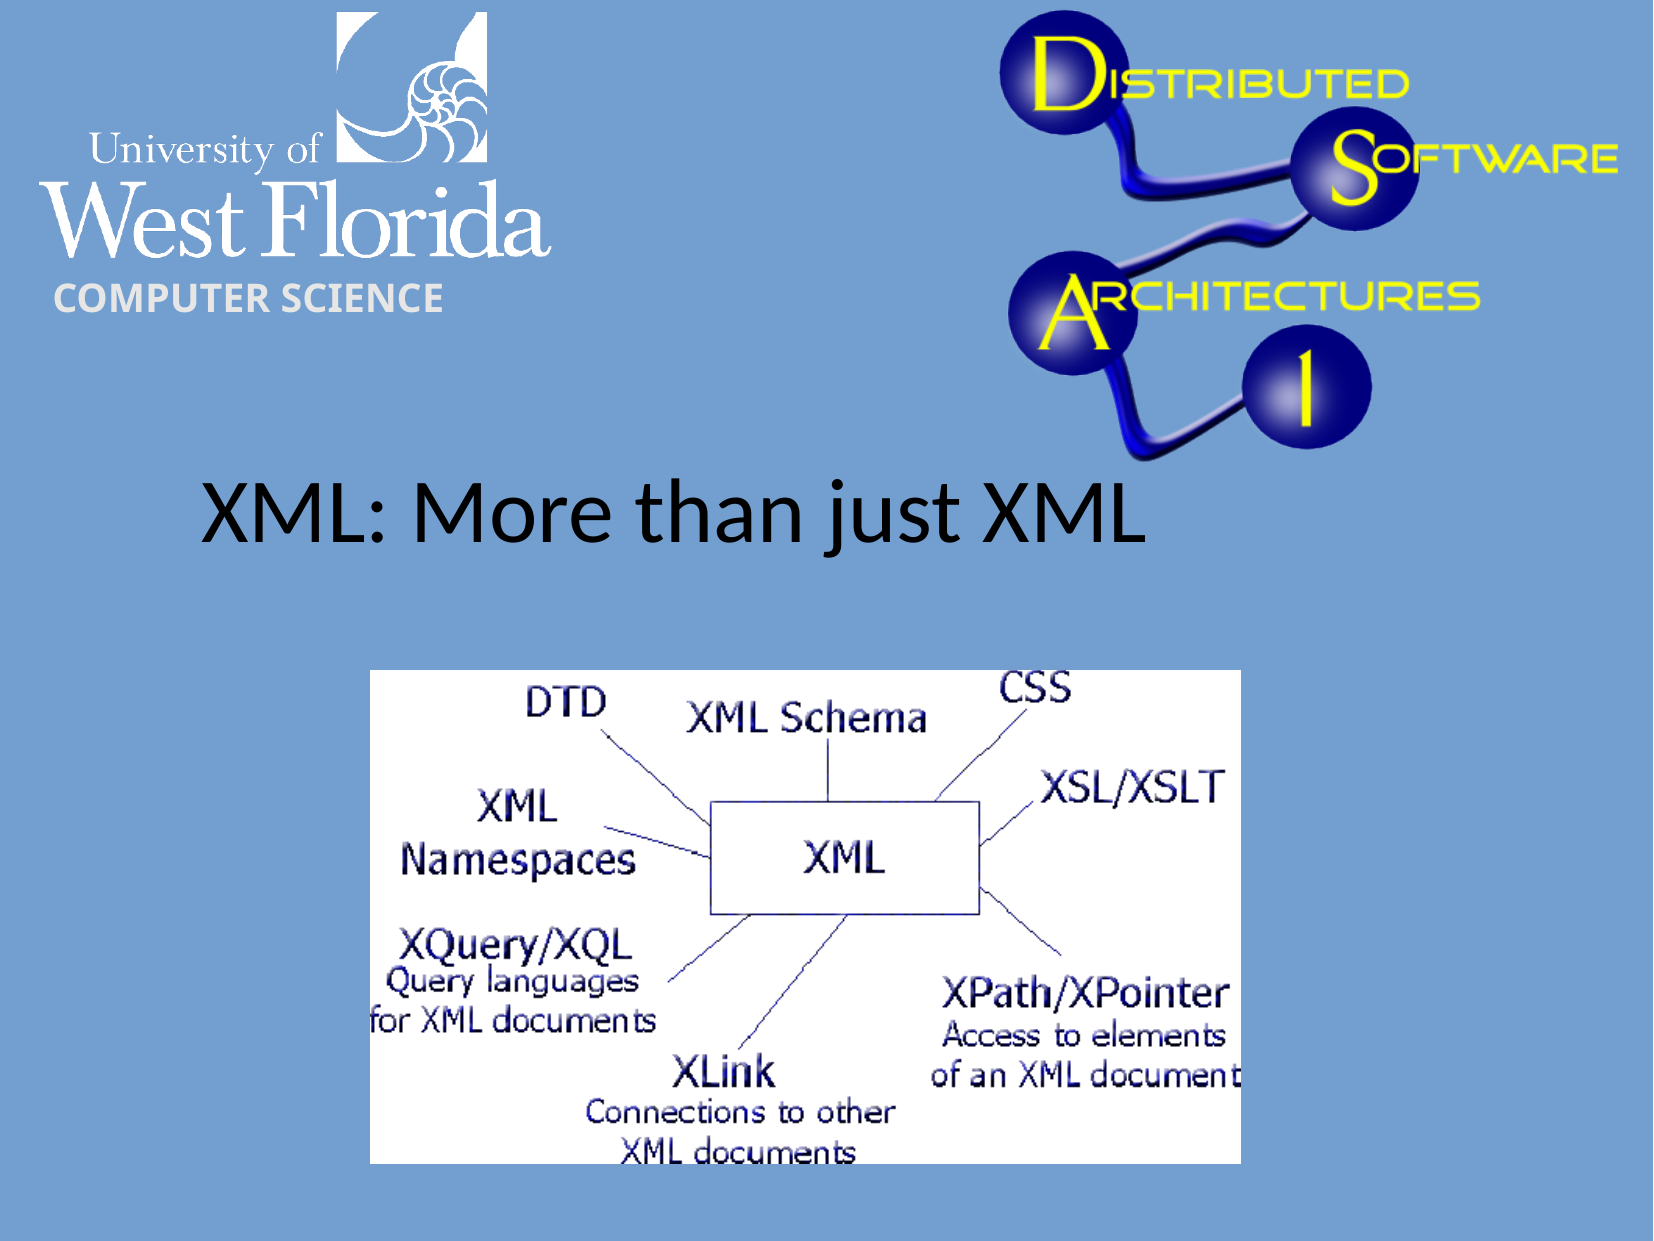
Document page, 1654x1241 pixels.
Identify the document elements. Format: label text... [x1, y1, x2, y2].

picture [910, 0, 1654, 506]
picture [370, 670, 1241, 1164]
text_box COMPUTER SCIENCE [37, 262, 563, 325]
picture [37, 0, 559, 262]
title XML: More than just XML [0, 434, 1351, 579]
